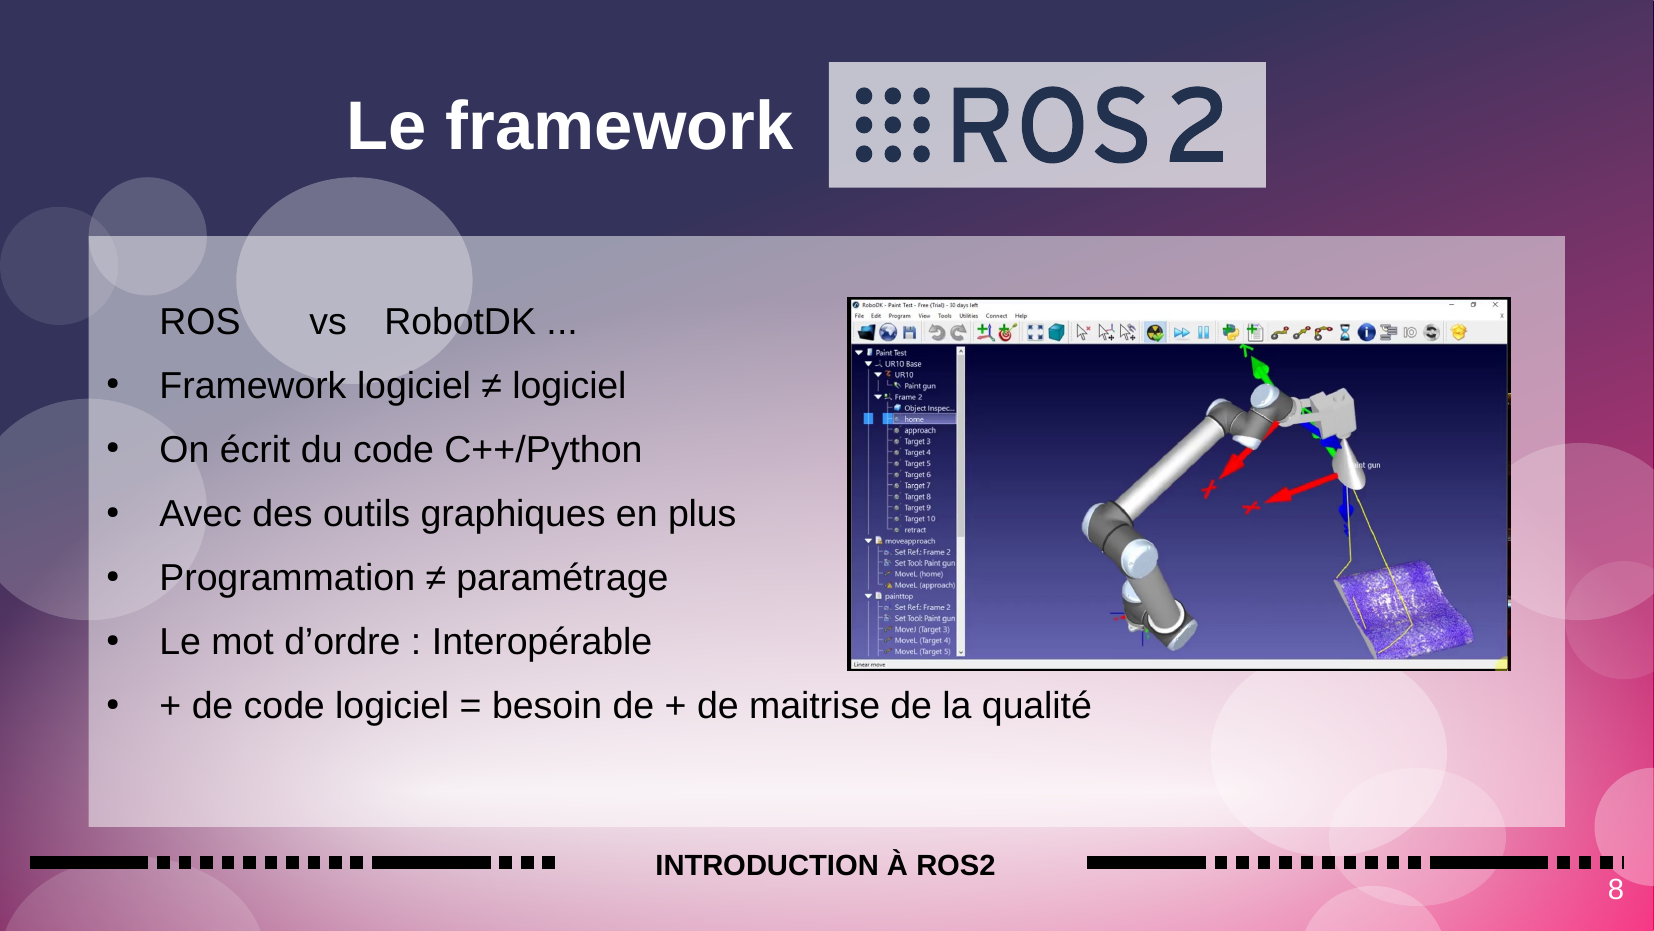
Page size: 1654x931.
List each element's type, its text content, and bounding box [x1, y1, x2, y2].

title Le framework [88, 44, 1565, 207]
picture [847, 297, 1511, 671]
list ROS vs RobotDK ... Framework logiciel ≠ logiciel On écrit du code C++/Python Avec des outils graphiques en plus Programmation ≠ paramétrage Le mot d’ordre : Interopérable + de code logiciel = besoin de + de maitrise de la qualité [88, 236, 1565, 827]
picture [828, 62, 1266, 188]
